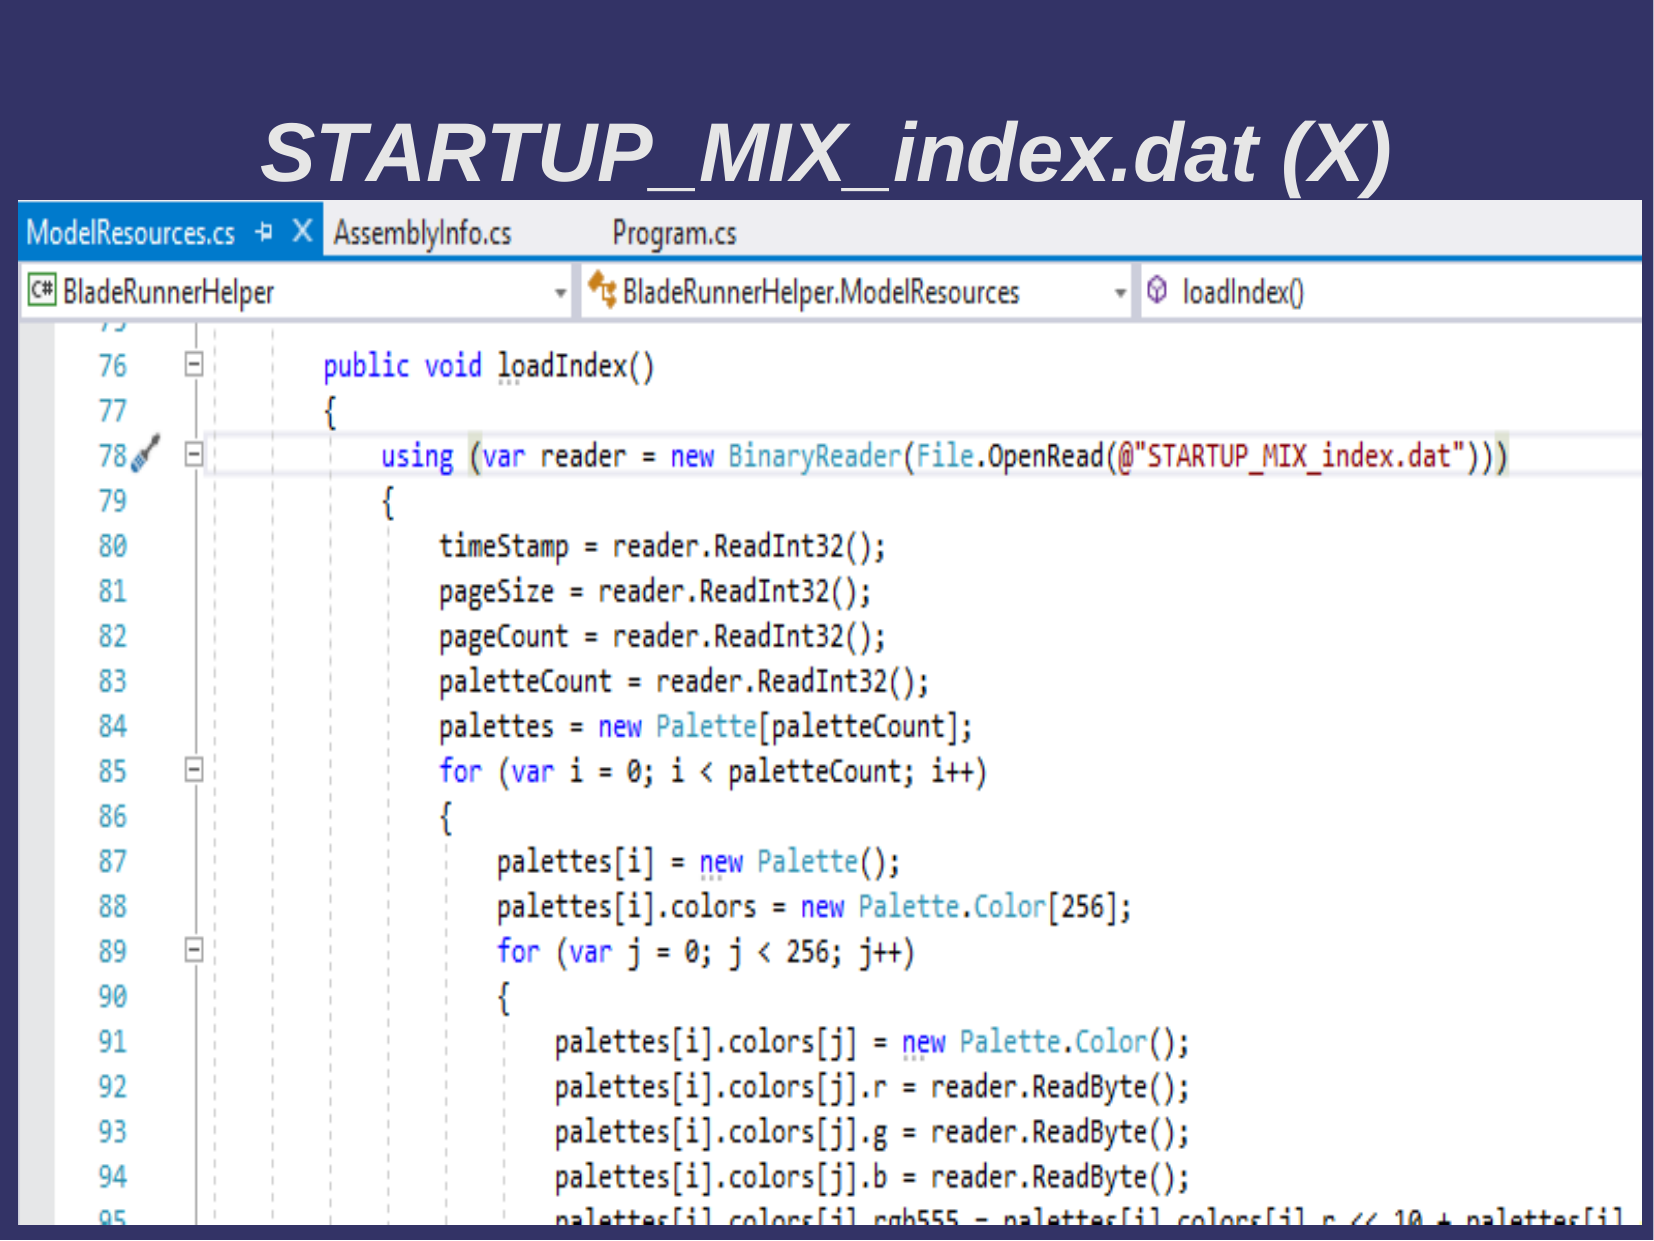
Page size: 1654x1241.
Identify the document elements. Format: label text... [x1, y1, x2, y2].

picture [18, 200, 1642, 1225]
title STARTUP_MIX_index.dat (X) [82, 49, 1571, 200]
